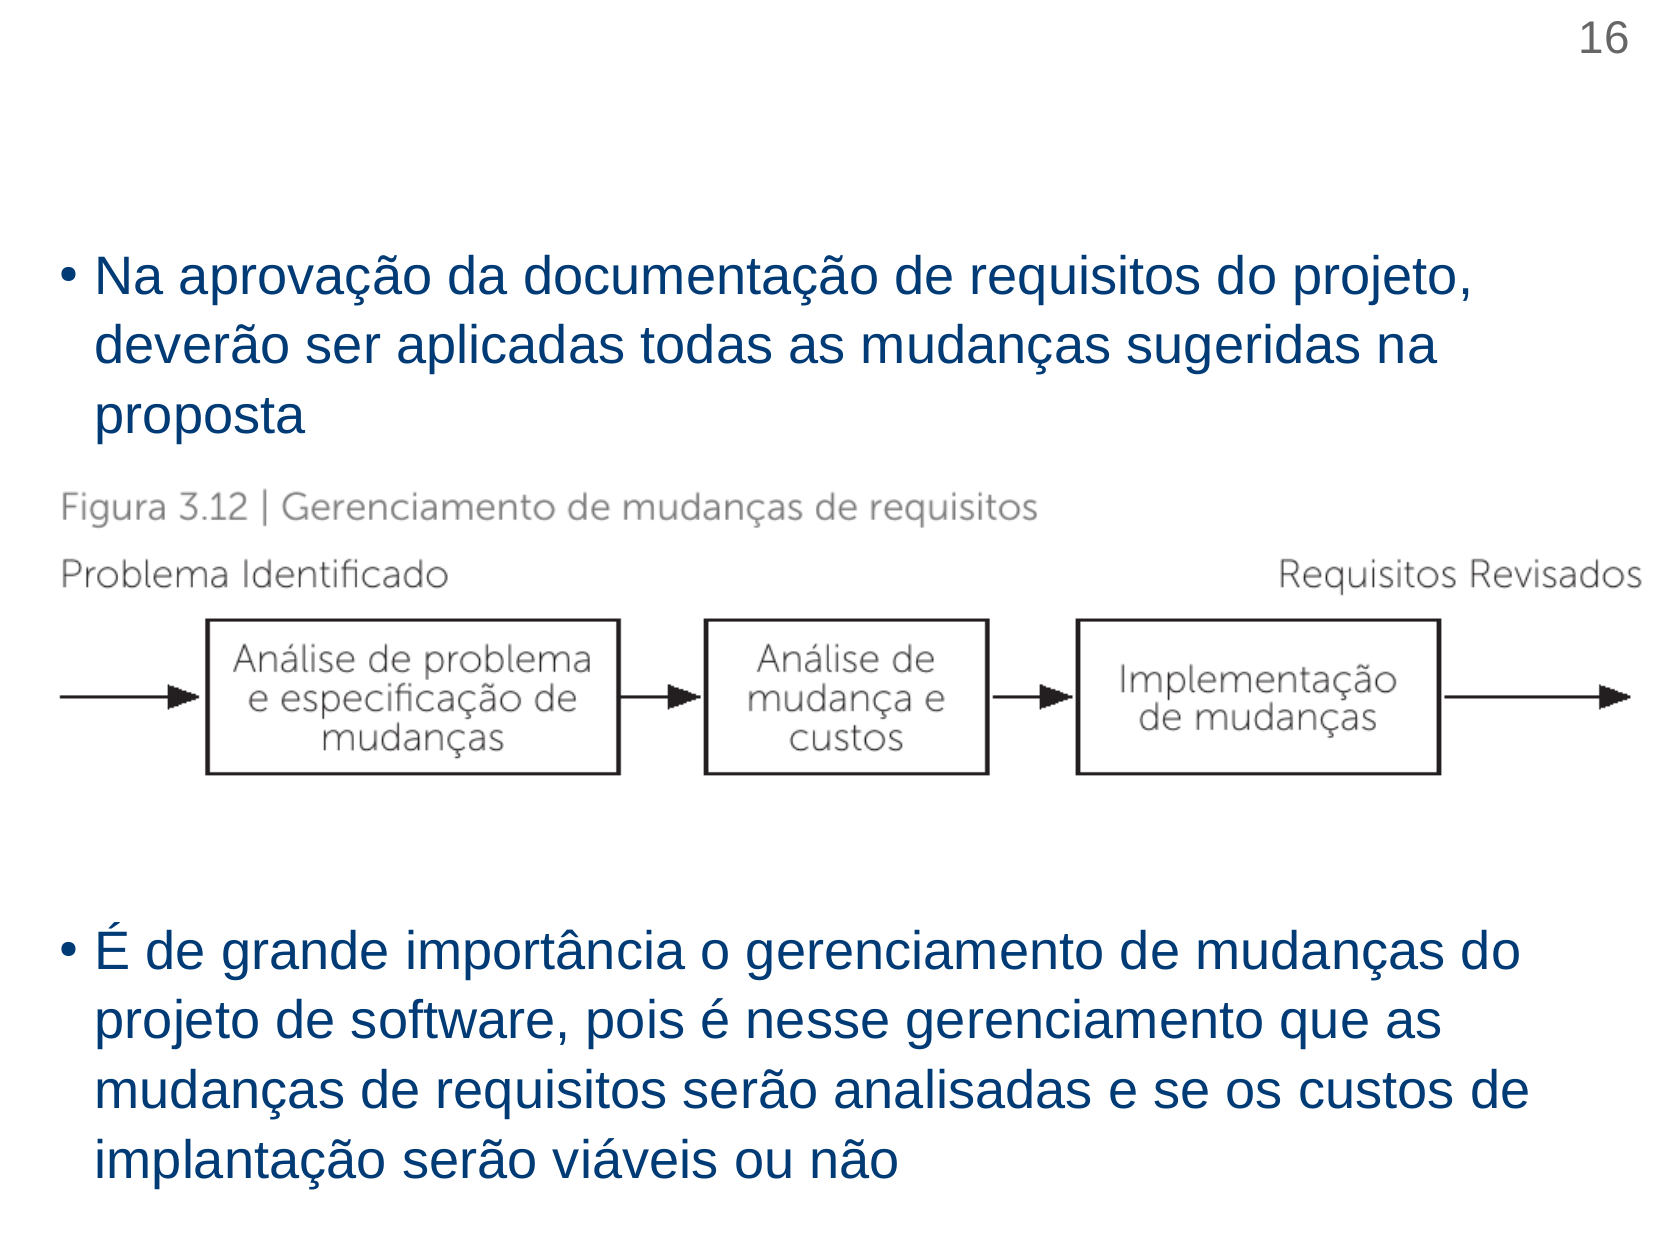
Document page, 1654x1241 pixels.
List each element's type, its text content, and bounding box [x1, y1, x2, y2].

picture [43, 484, 1651, 785]
list Na aprovação da documentação de requisitos do projeto, deverão ser aplicadas todas as mudanças sugeridas na proposta É de grande importância o gerenciamento de mudanças do projeto de software, pois é nesse gerenciamento que as mudanças de requisitos serão analisadas e se os custos de implantação serão viáveis ou não [59, 785, 1595, 1211]
list Na aprovação da documentação de requisitos do projeto, deverão ser aplicadas todas as mudanças sugeridas na proposta É de grande importância o gerenciamento de mudanças do projeto de software, pois é nesse gerenciamento que as mudanças de requisitos serão analisadas e se os custos de implantação serão viáveis ou não [59, 236, 1595, 484]
